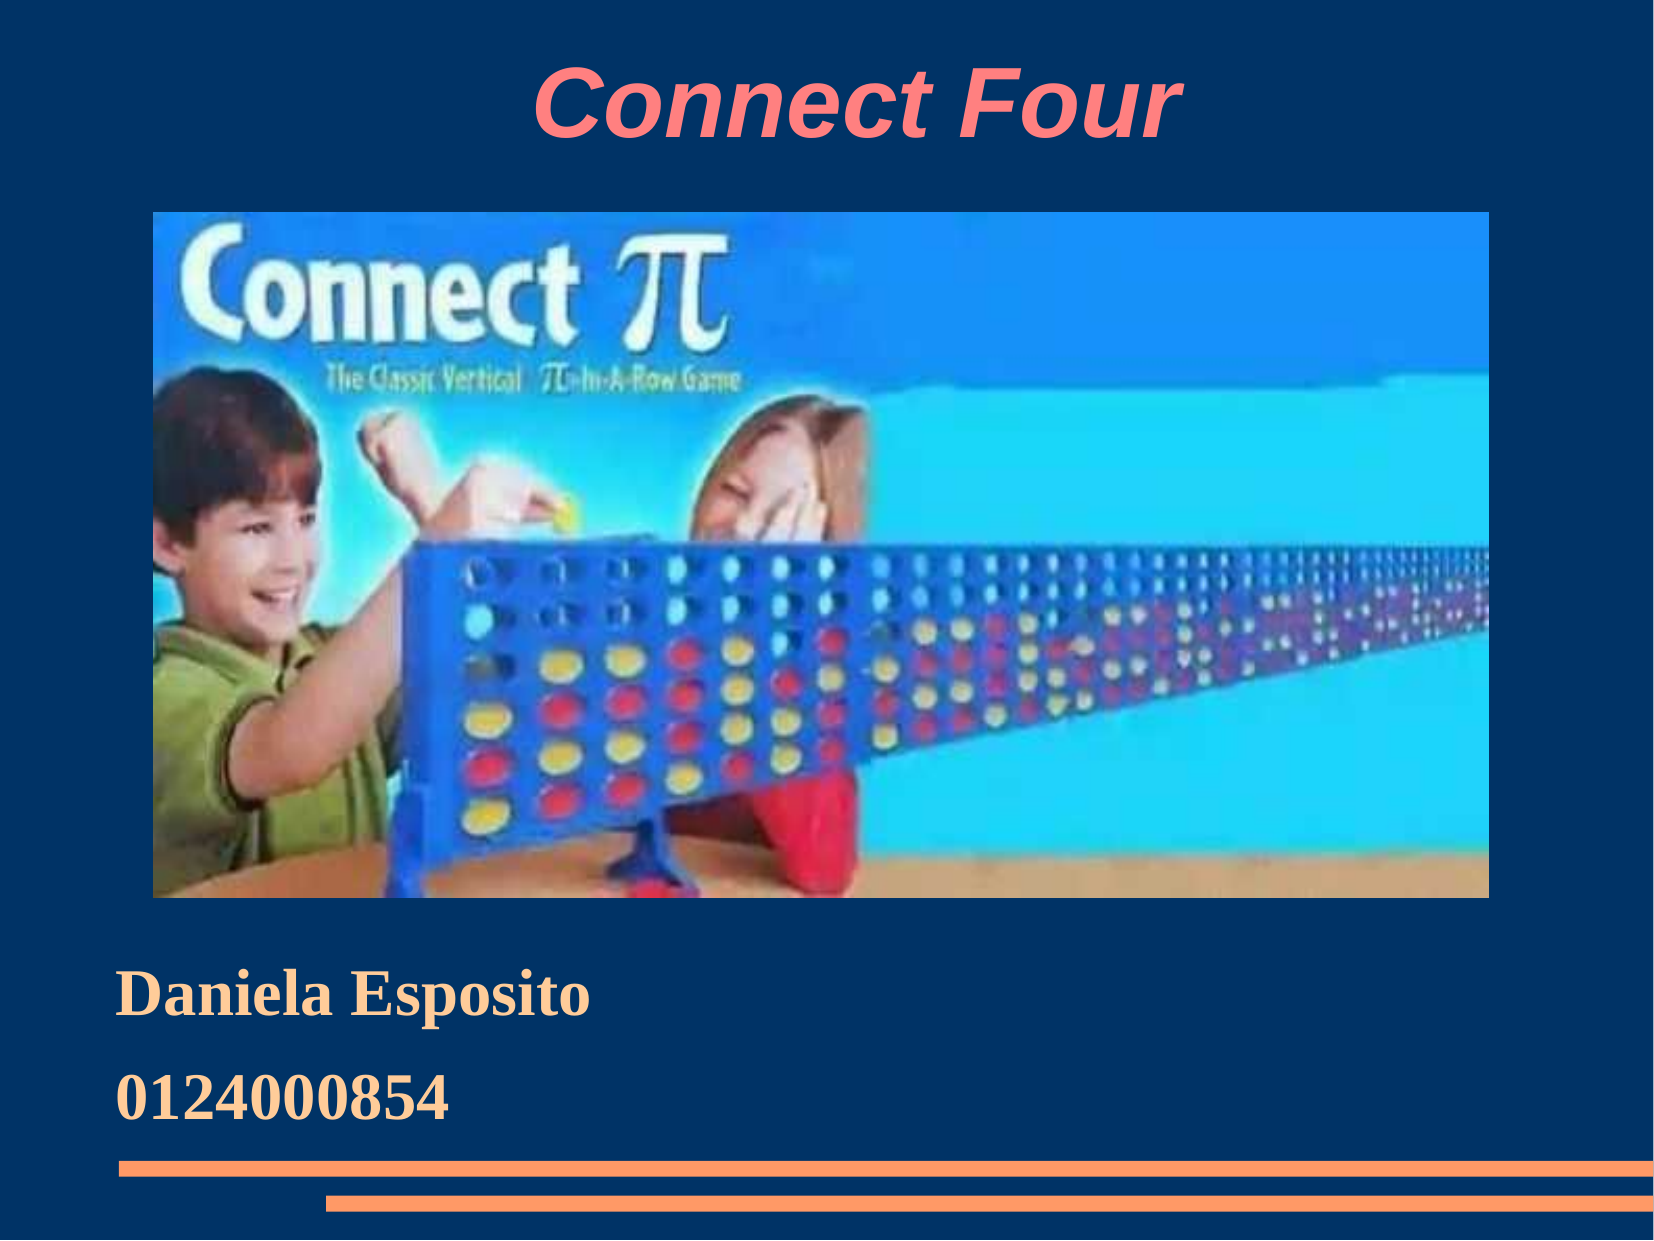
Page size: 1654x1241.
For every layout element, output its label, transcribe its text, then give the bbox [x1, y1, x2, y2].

picture [153, 212, 1489, 898]
title Connect Four [141, 5, 1571, 201]
list Daniela Esposito 0124000854 [27, 956, 662, 1134]
